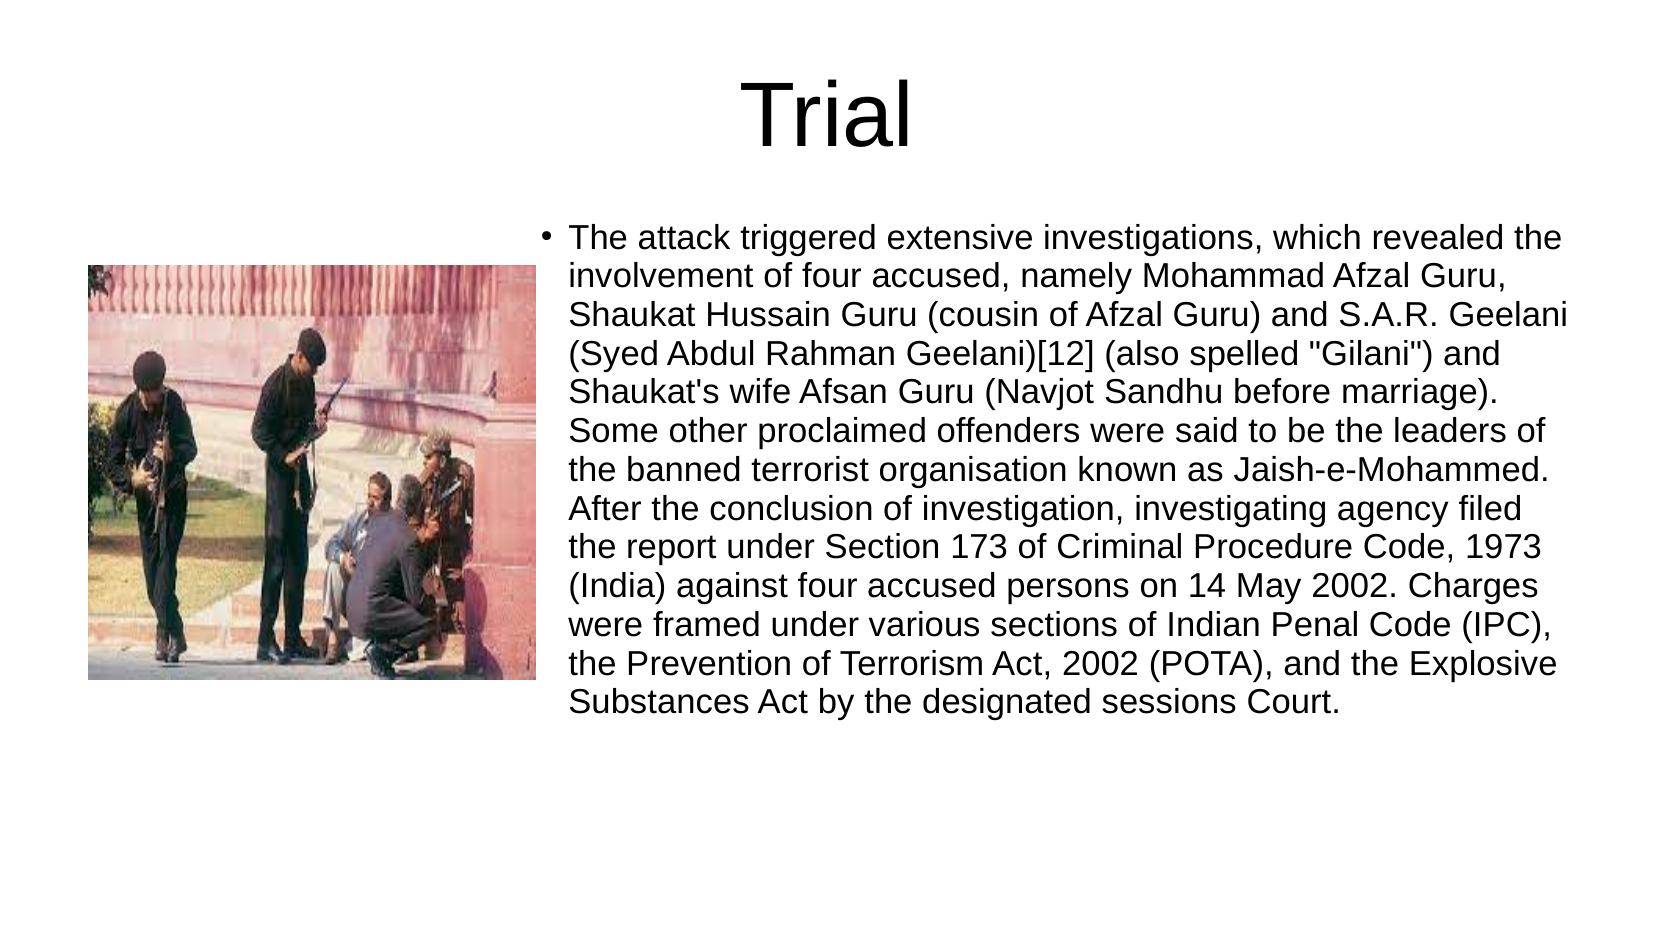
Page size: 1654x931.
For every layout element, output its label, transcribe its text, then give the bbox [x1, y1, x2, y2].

picture [88, 265, 536, 680]
title Trial [82, 37, 1571, 193]
list The attack triggered extensive investigations, which revealed the involvement of four accused, namely Mohammad Afzal Guru, Shaukat Hussain Guru (cousin of Afzal Guru) and S.A.R. Geelani (Syed Abdul Rahman Geelani)[12] (also spelled "Gilani") and Shaukat's wife Afsan Guru (Navjot Sandhu before marriage). Some other proclaimed offenders were said to be the leaders of the banned terrorist organisation known as Jaish-e-Mohammed. After the conclusion of investigation, investigating agency filed the report under Section 173 of Criminal Procedure Code, 1973 (India) against four accused persons on 14 May 2002. Charges were framed under various sections of Indian Penal Code (IPC), the Prevention of Terrorism Act, 2002 (POTA), and the Explosive Substances Act by the designated sessions Court. [531, 217, 1571, 758]
